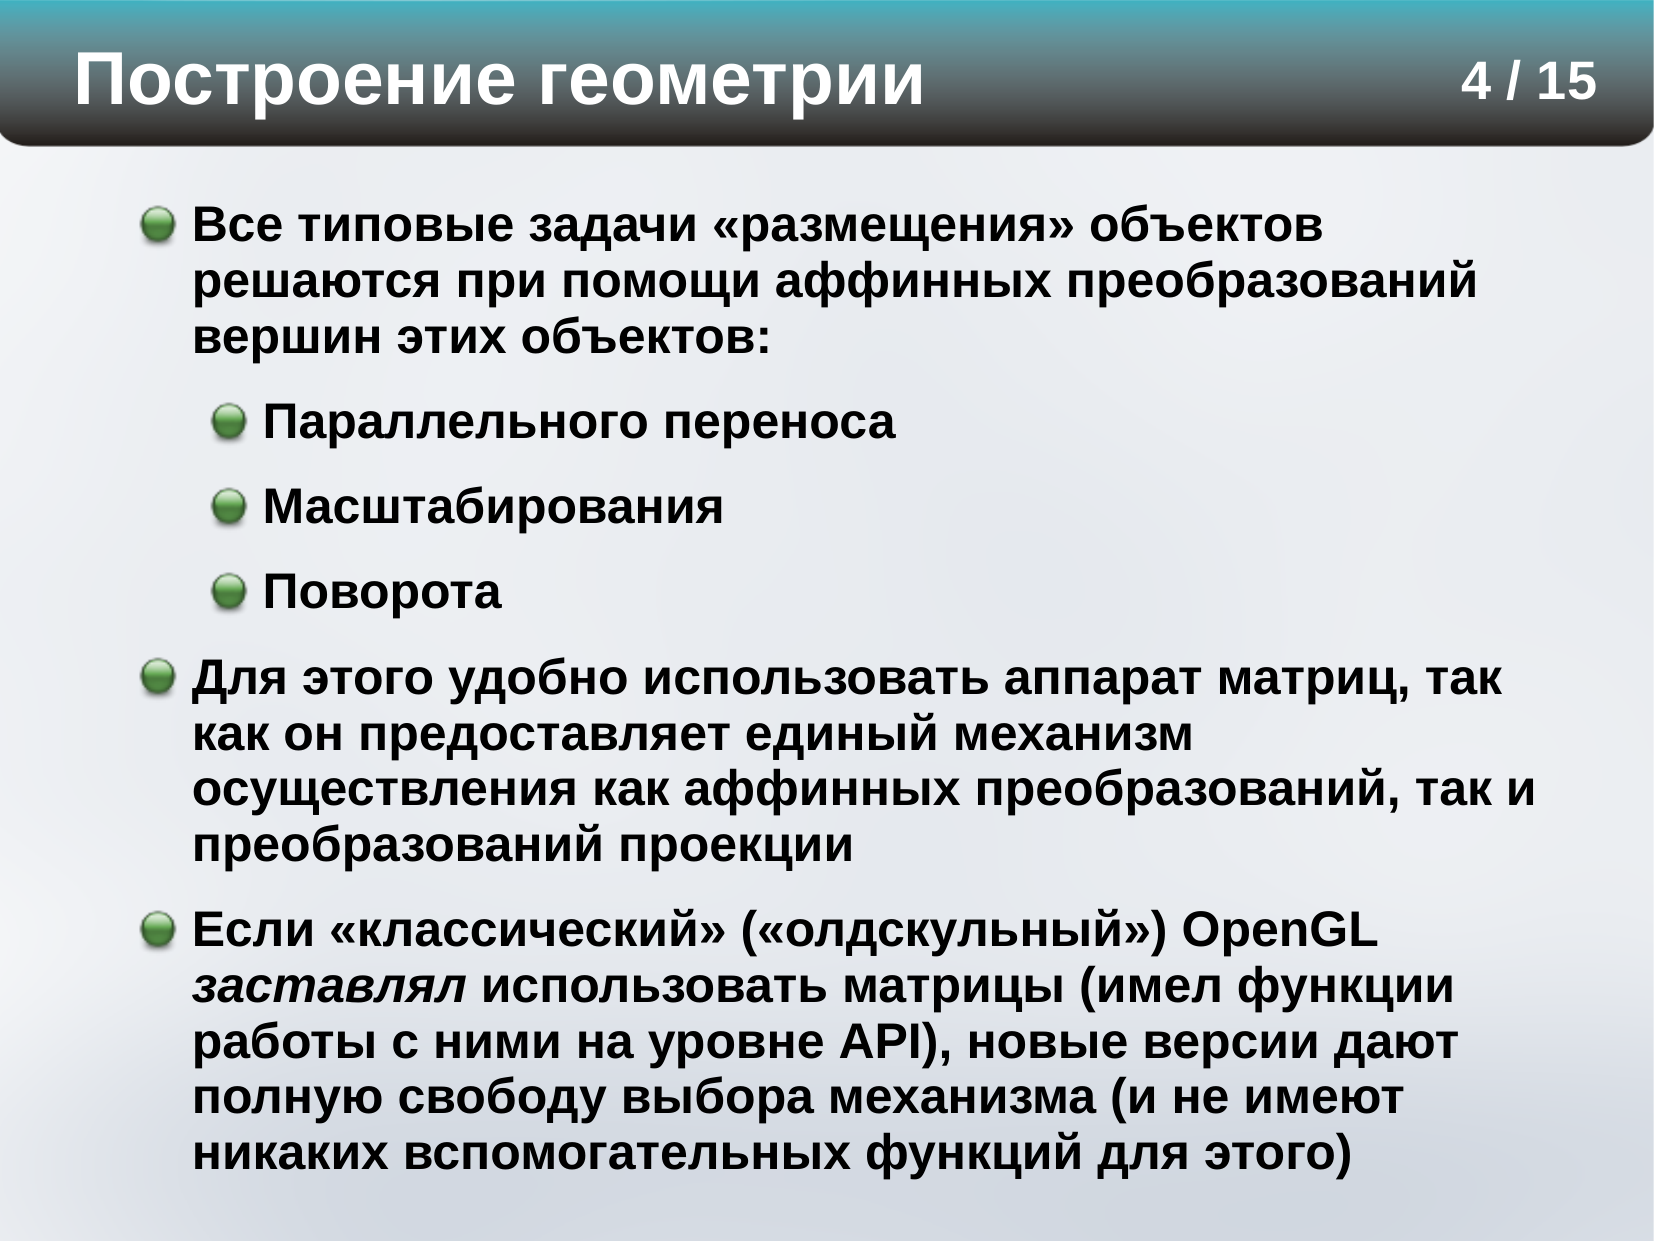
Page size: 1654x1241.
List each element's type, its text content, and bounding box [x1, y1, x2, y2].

text_box Все типовые задачи «размещения» объектов решаются при помощи аффинных преобразований вершин этих объектов: Параллельного переноса Масштабирования Поворота Для этого удобно использовать аппарат матриц, так как он предоставляет единый механизм осуществления как аффинных преобразований, так и преобразований проекции Если «классический» («олдскульный») OpenGL заставлял использовать матрицы (имел функции работы с ними на уровне API), новые версии дают полную свободу выбора механизма (и не имеют никаких вспомогательных функций для этого) [118, 189, 1595, 1188]
text_box Построение геометрии [59, 29, 1418, 129]
text_box <номер> / 15 [1446, 42, 1654, 179]
picture [0, 0, 1654, 1241]
